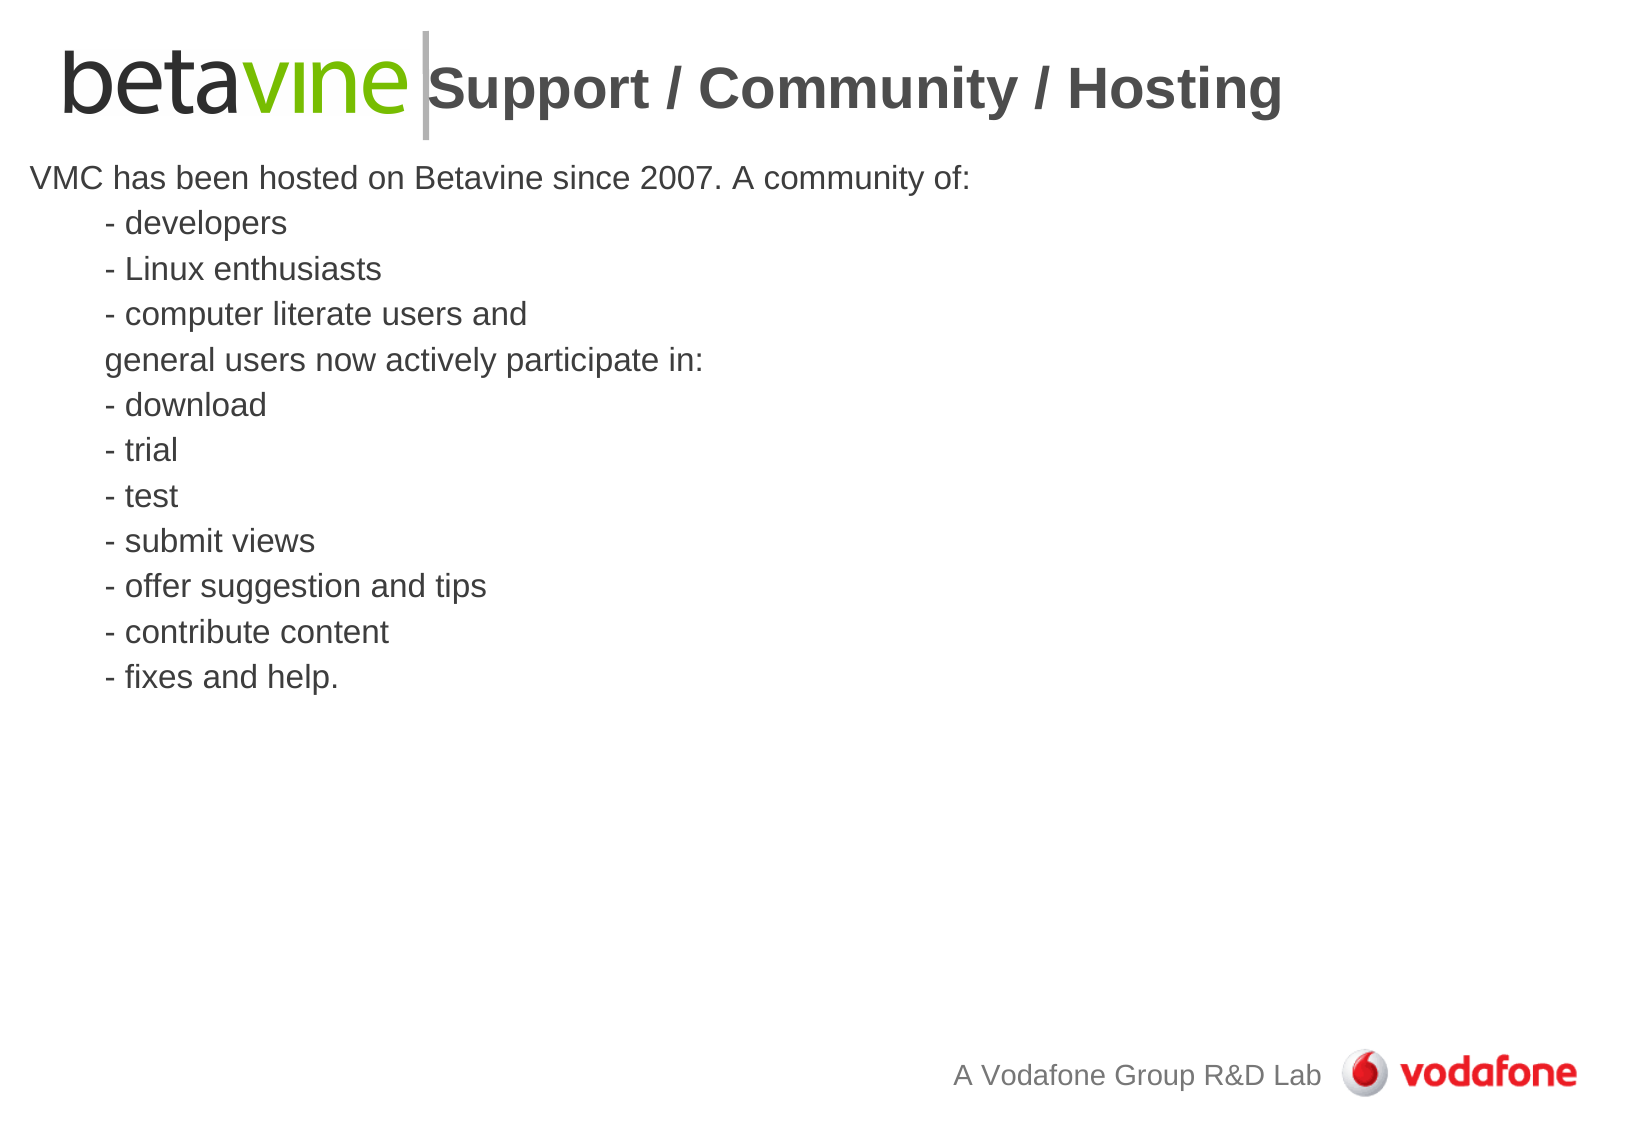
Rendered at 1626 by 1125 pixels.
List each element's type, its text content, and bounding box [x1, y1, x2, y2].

picture [63, 49, 410, 116]
list VMC has been hosted on Betavine since 2007. A community of: - developers - Linux enthusiasts - computer literate users and general users now actively participate in: - download - trial - test - submit views - offer suggestion and tips - contribute content - fixes and help. [29, 159, 1404, 945]
picture [679, 413, 1604, 1125]
title Support / Community / Hosting [427, 43, 1625, 134]
